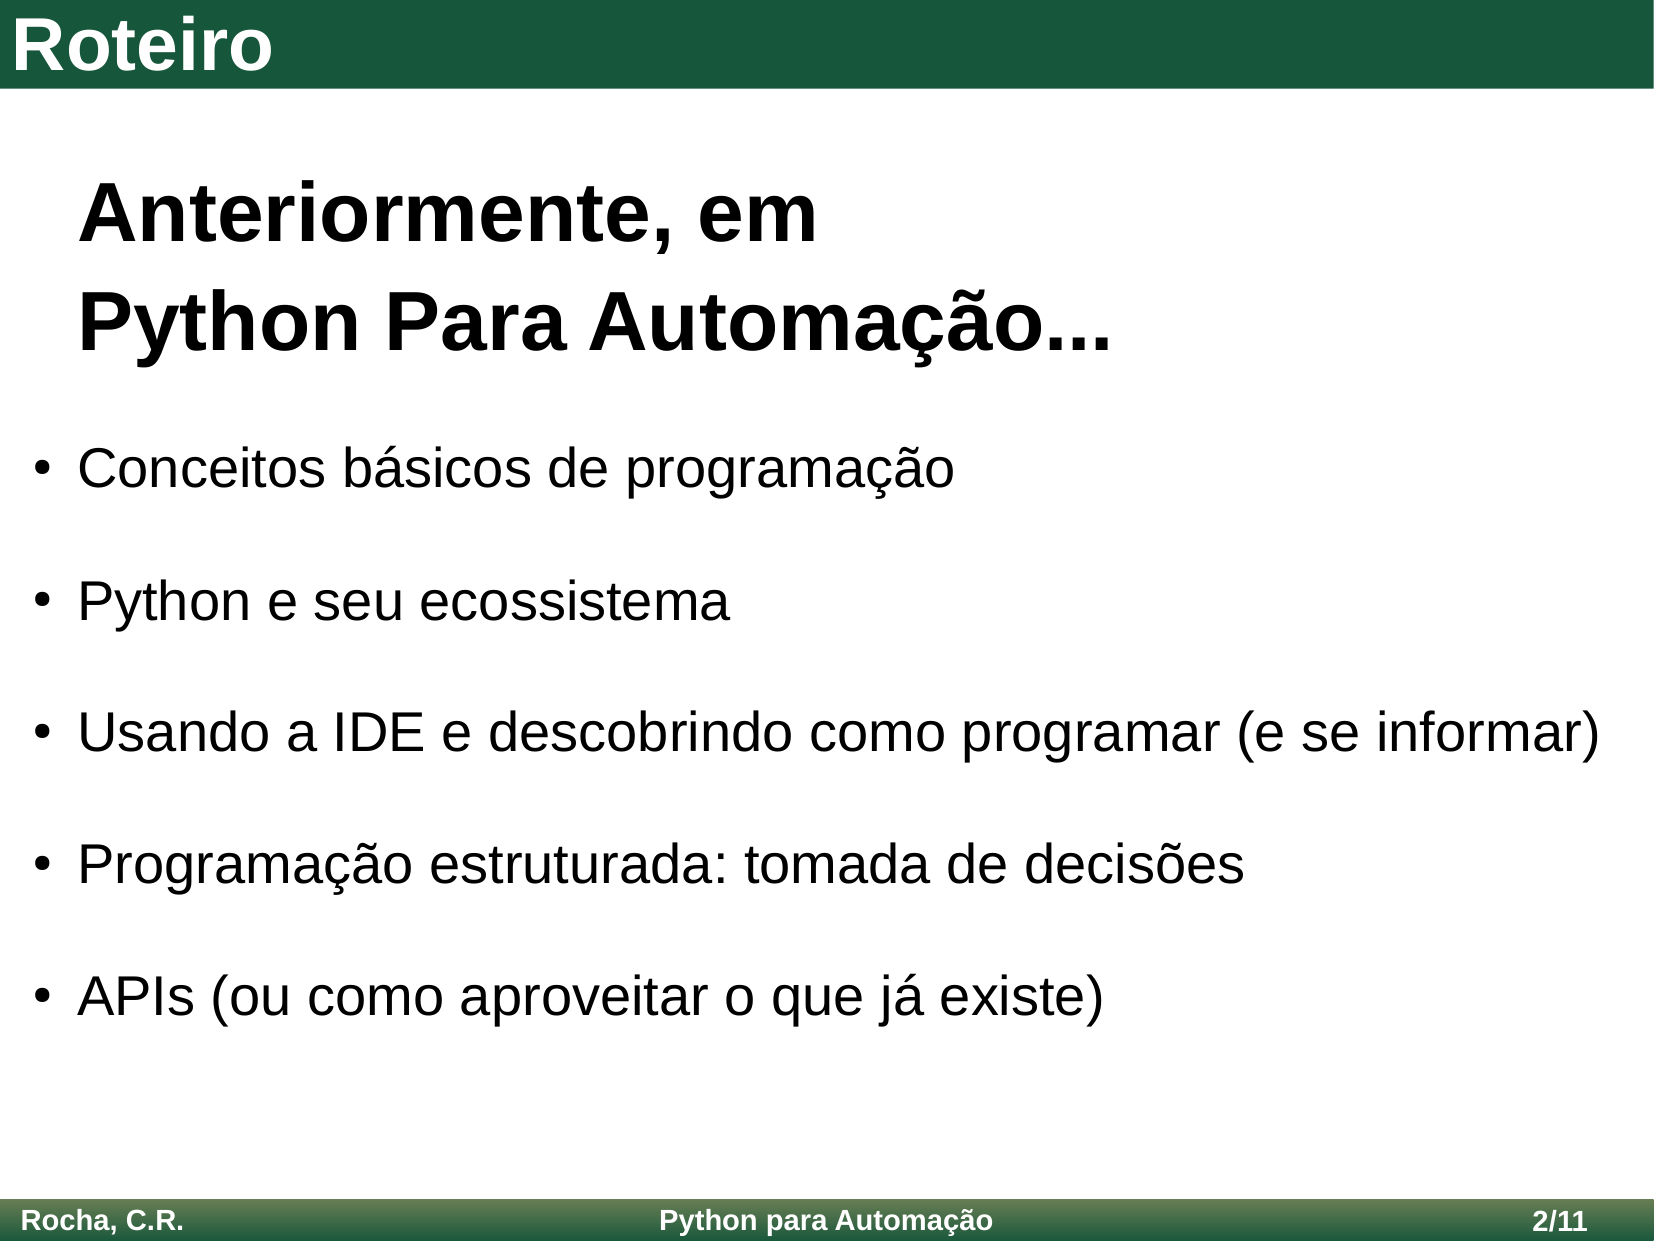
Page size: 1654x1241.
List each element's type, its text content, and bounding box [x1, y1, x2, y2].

title Roteiro [11, 0, 1625, 89]
list Anteriormente, em Python Para Automação... Conceitos básicos de programação Python e seu ecossistema Usando a IDE e descobrindo como programar (e se informar) Programação estruturada: tomada de decisões APIs (ou como aproveitar o que já existe) [17, 165, 1625, 1081]
